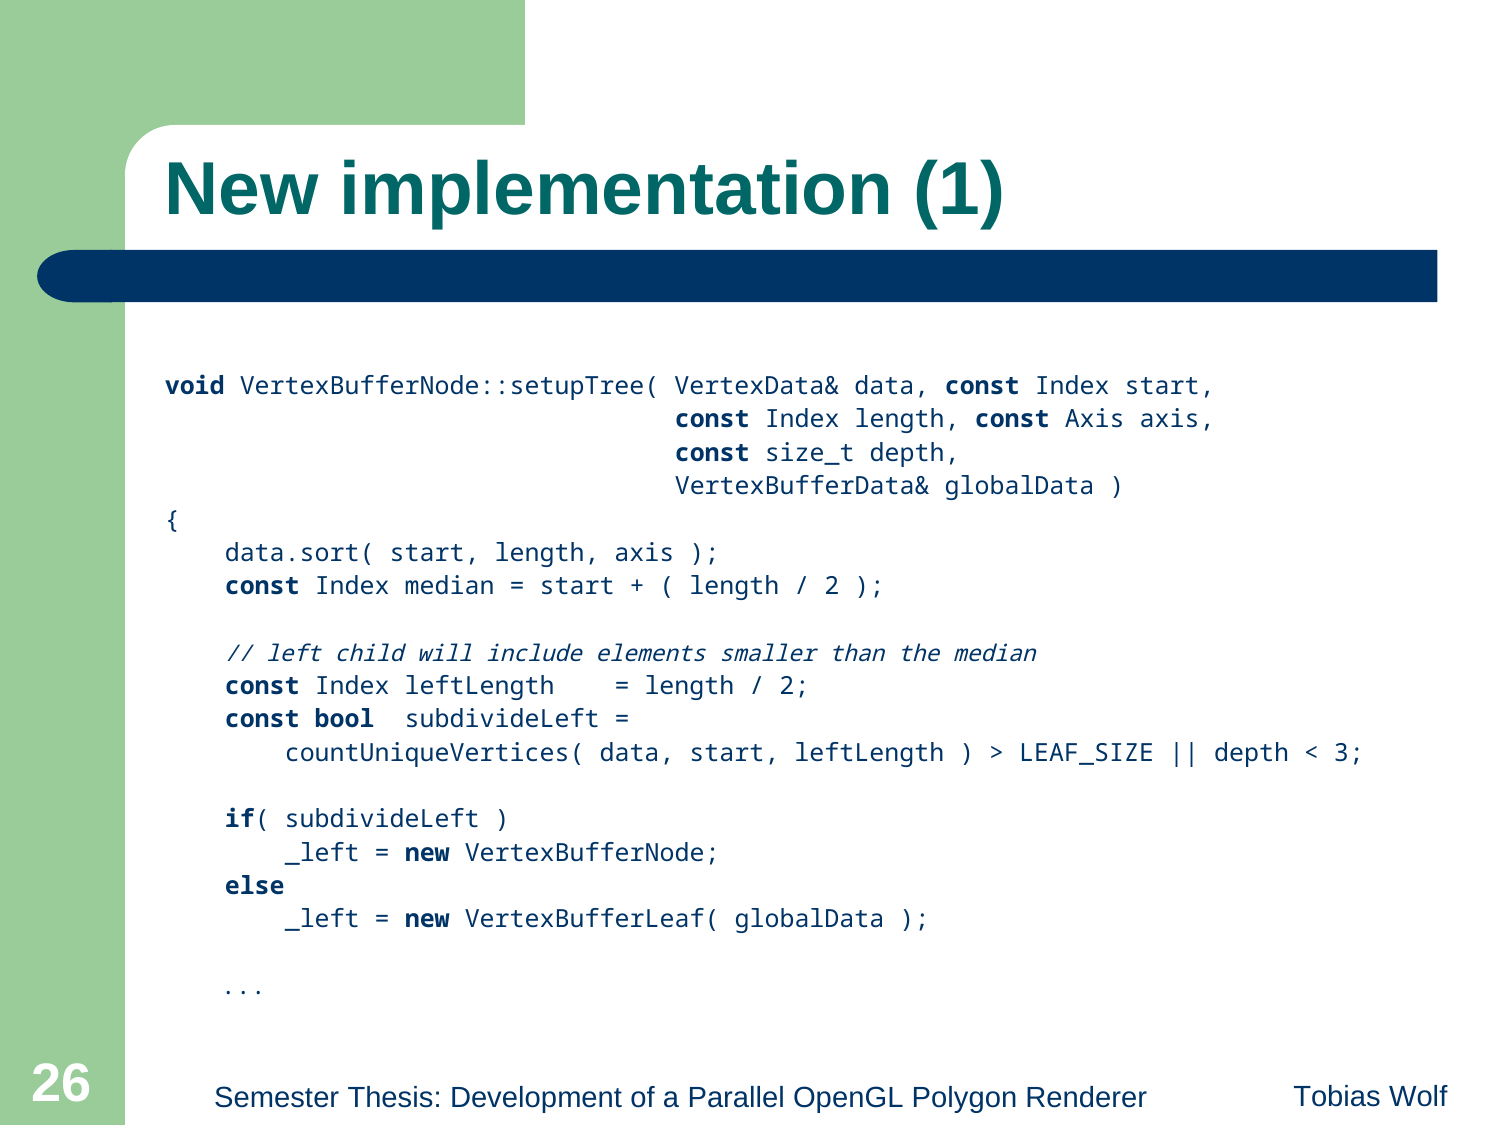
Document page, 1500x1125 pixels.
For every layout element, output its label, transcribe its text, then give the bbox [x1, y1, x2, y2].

list void VertexBufferNode::setupTree( VertexData& data, const Index start, const Index length, const Axis axis, const size_t depth, VertexBufferData& globalData ) { data.sort( start, length, axis ); const Index median = start + ( length / 2 ); // left child will include elements smaller than the median const Index leftLength = length / 2; const bool subdivideLeft = countUniqueVertices( data, start, leftLength ) > LEAF_SIZE || depth < 3; if( subdivideLeft ) _left = new VertexBufferNode; else _left = new VertexBufferLeaf( globalData ); ... [149, 324, 1463, 1001]
title New implementation (1) [149, 124, 1463, 238]
